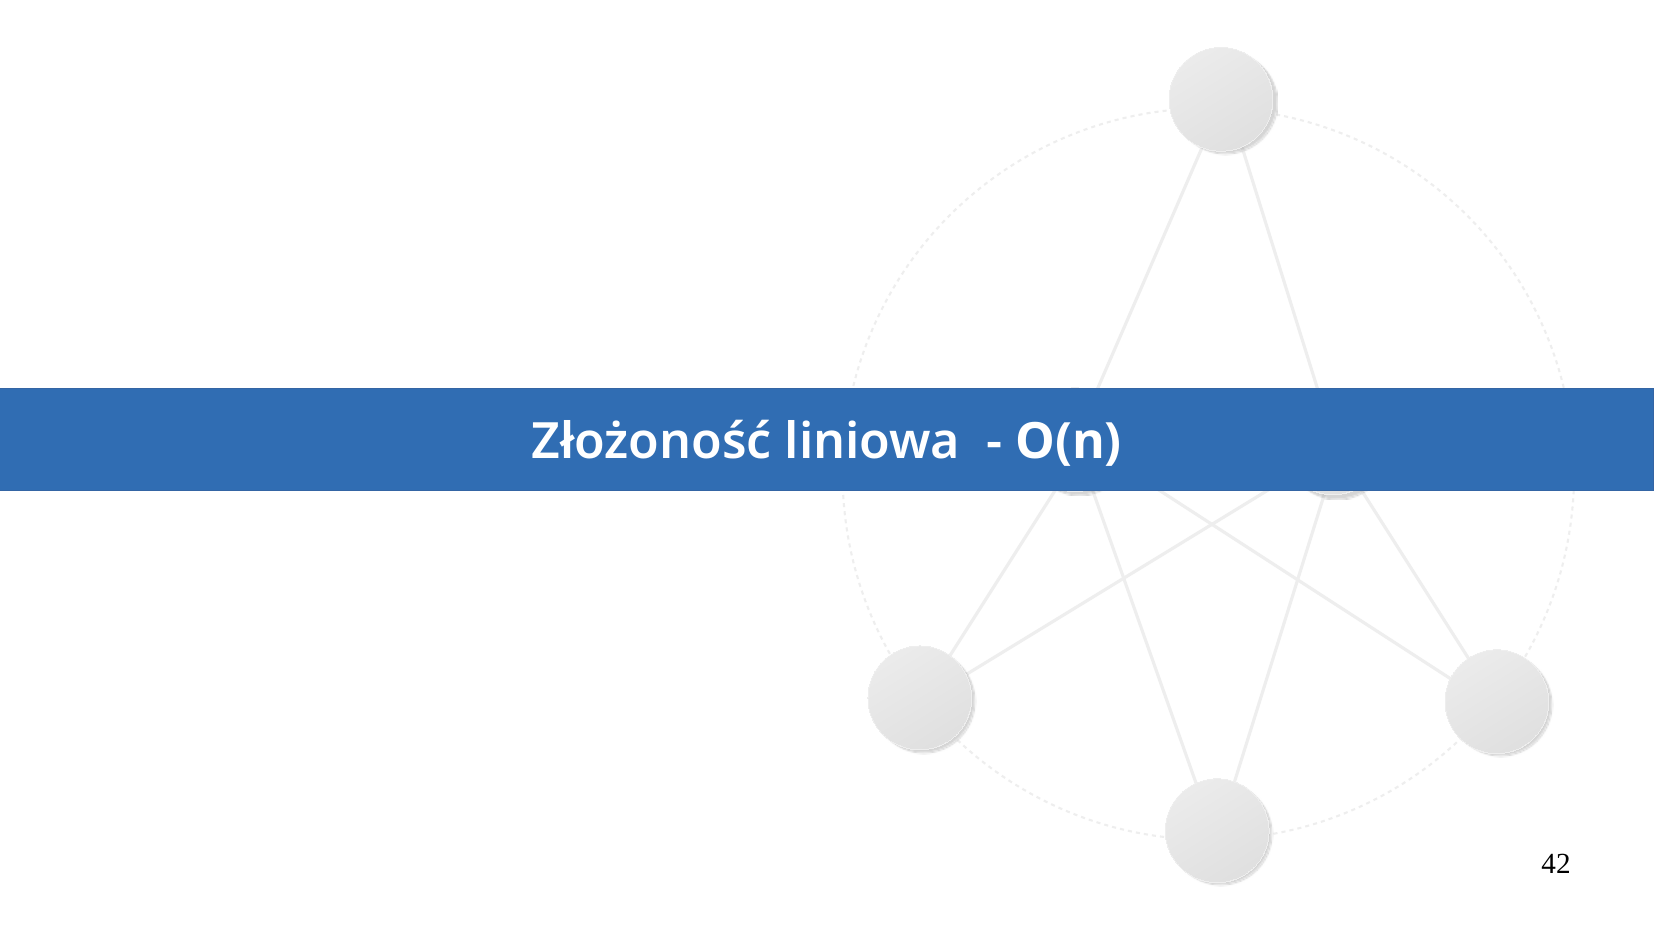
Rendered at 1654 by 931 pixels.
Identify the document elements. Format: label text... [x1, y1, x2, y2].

text_box [1165, 778, 1270, 883]
text_box Złożoność liniowa - O(n) [0, 388, 1654, 491]
text_box [1313, 491, 1353, 495]
text_box [1445, 649, 1549, 754]
text_box [867, 645, 972, 750]
text_box [1169, 47, 1273, 152]
